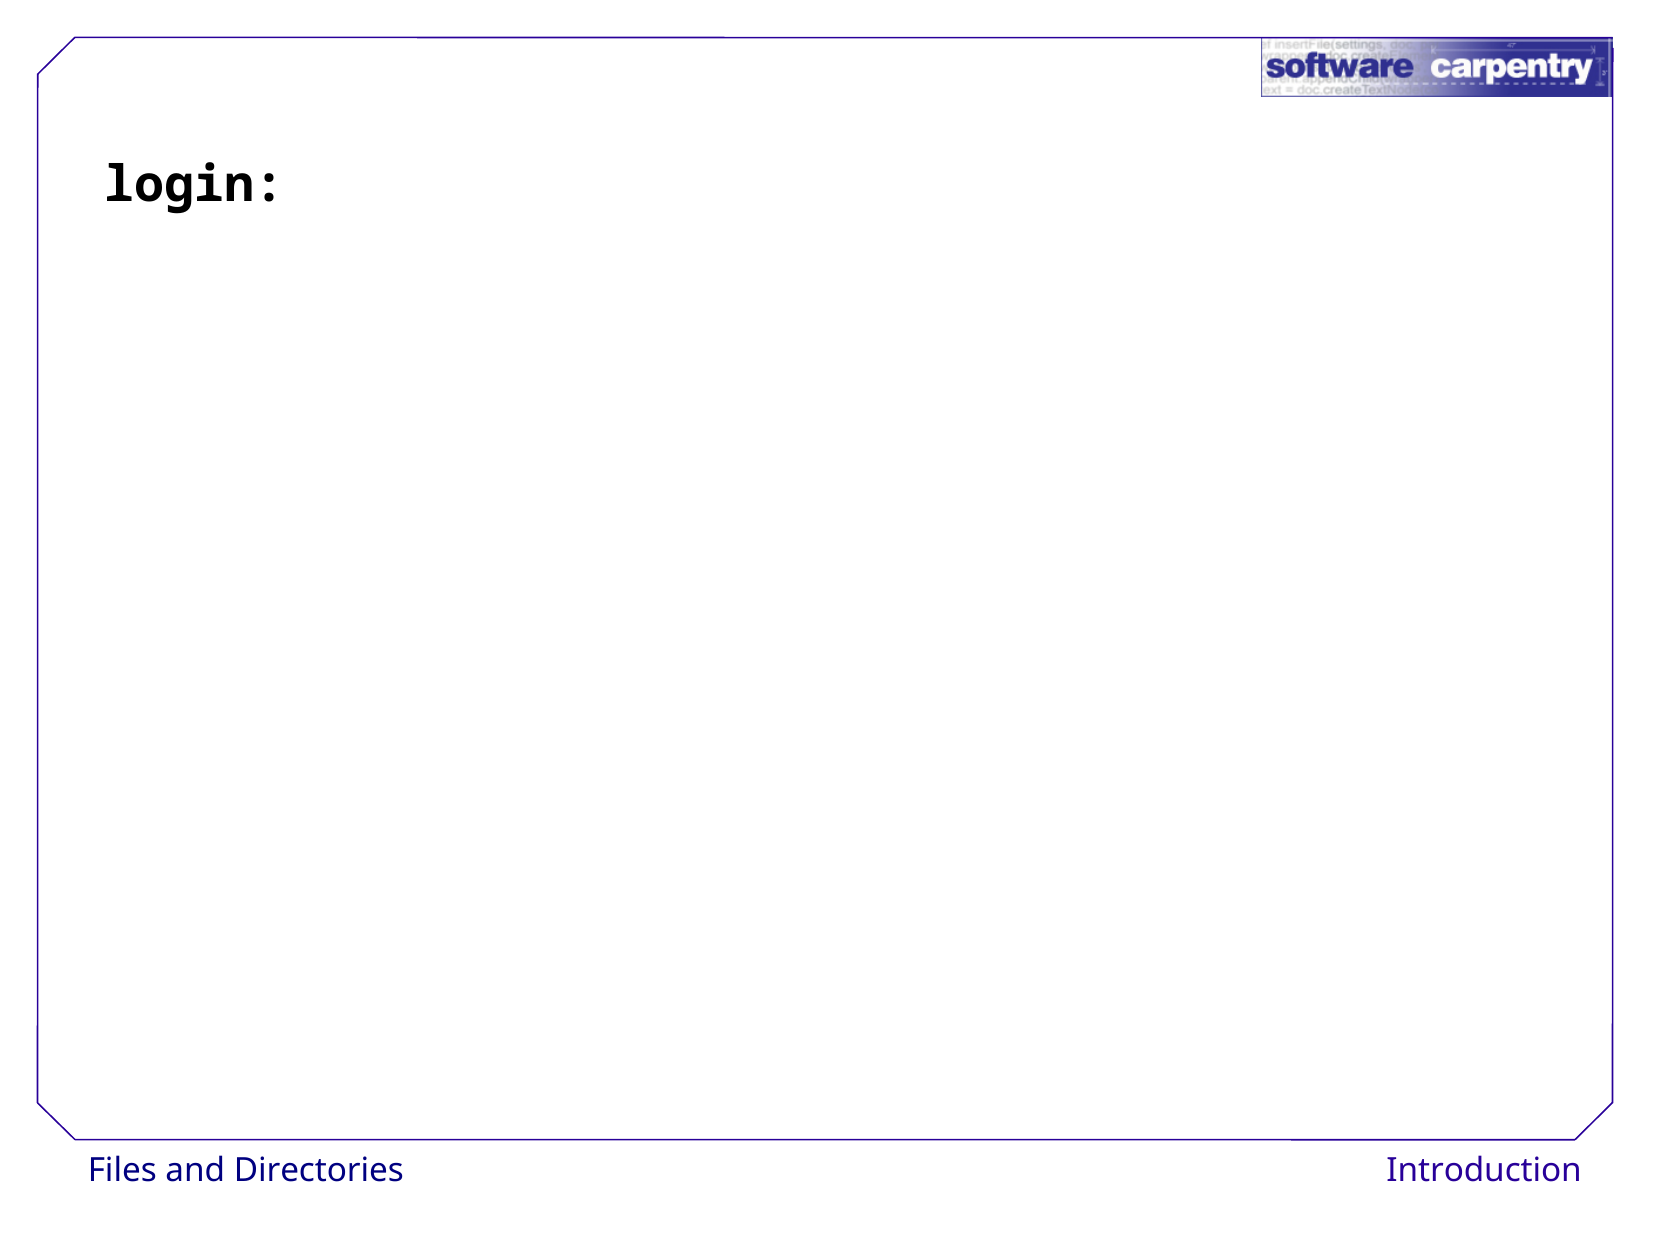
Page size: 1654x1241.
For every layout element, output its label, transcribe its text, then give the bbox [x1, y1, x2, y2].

text_box login: [89, 128, 1512, 1037]
picture [1261, 39, 1613, 97]
